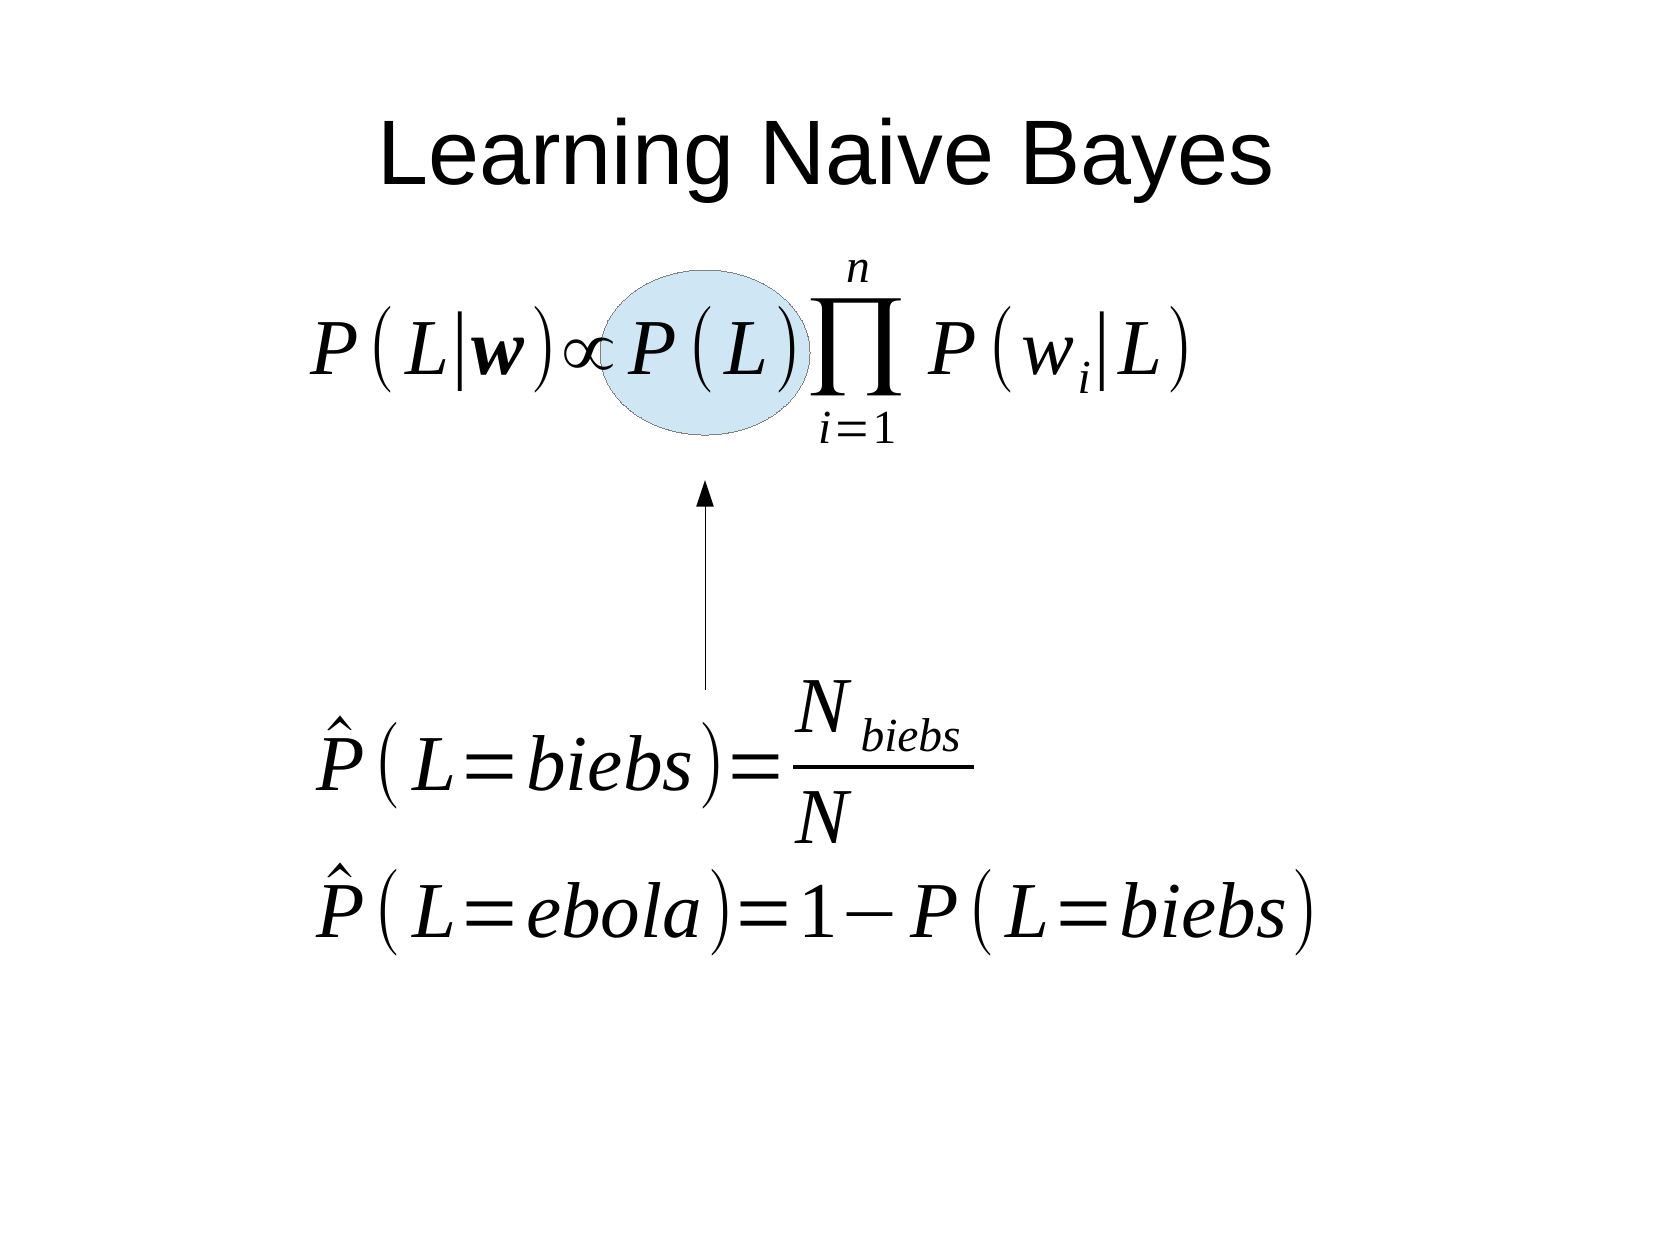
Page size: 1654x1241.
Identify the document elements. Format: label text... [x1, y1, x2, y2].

title Learning Naive Bayes [82, 49, 1571, 257]
chart [297, 240, 1201, 454]
chart [304, 662, 1326, 961]
